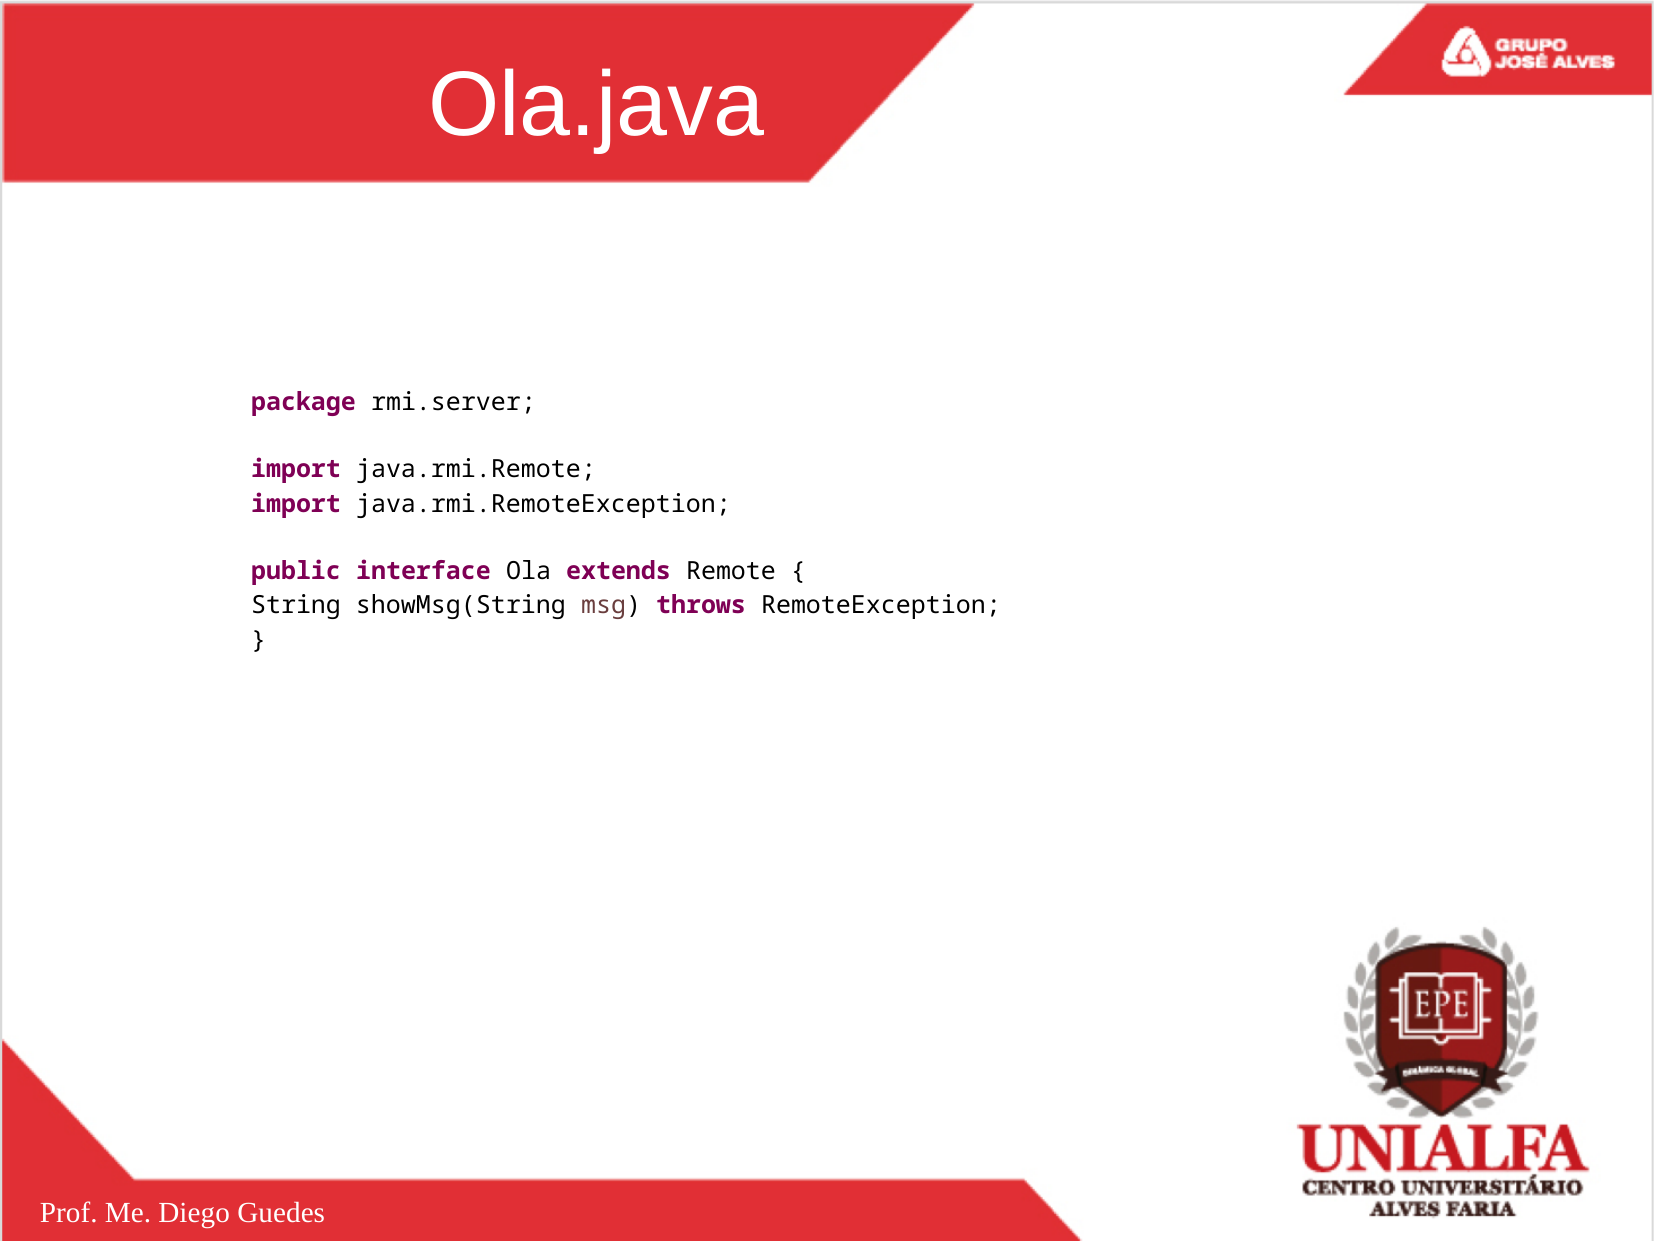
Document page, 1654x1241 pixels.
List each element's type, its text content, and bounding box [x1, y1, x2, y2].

title Ola.java [0, 0, 1341, 208]
text_box package rmi.server; import java.rmi.Remote; import java.rmi.RemoteException; public interface Ola extends Remote { String showMsg(String msg) throws RemoteException; } [236, 375, 1123, 739]
picture [0, 0, 1654, 1241]
